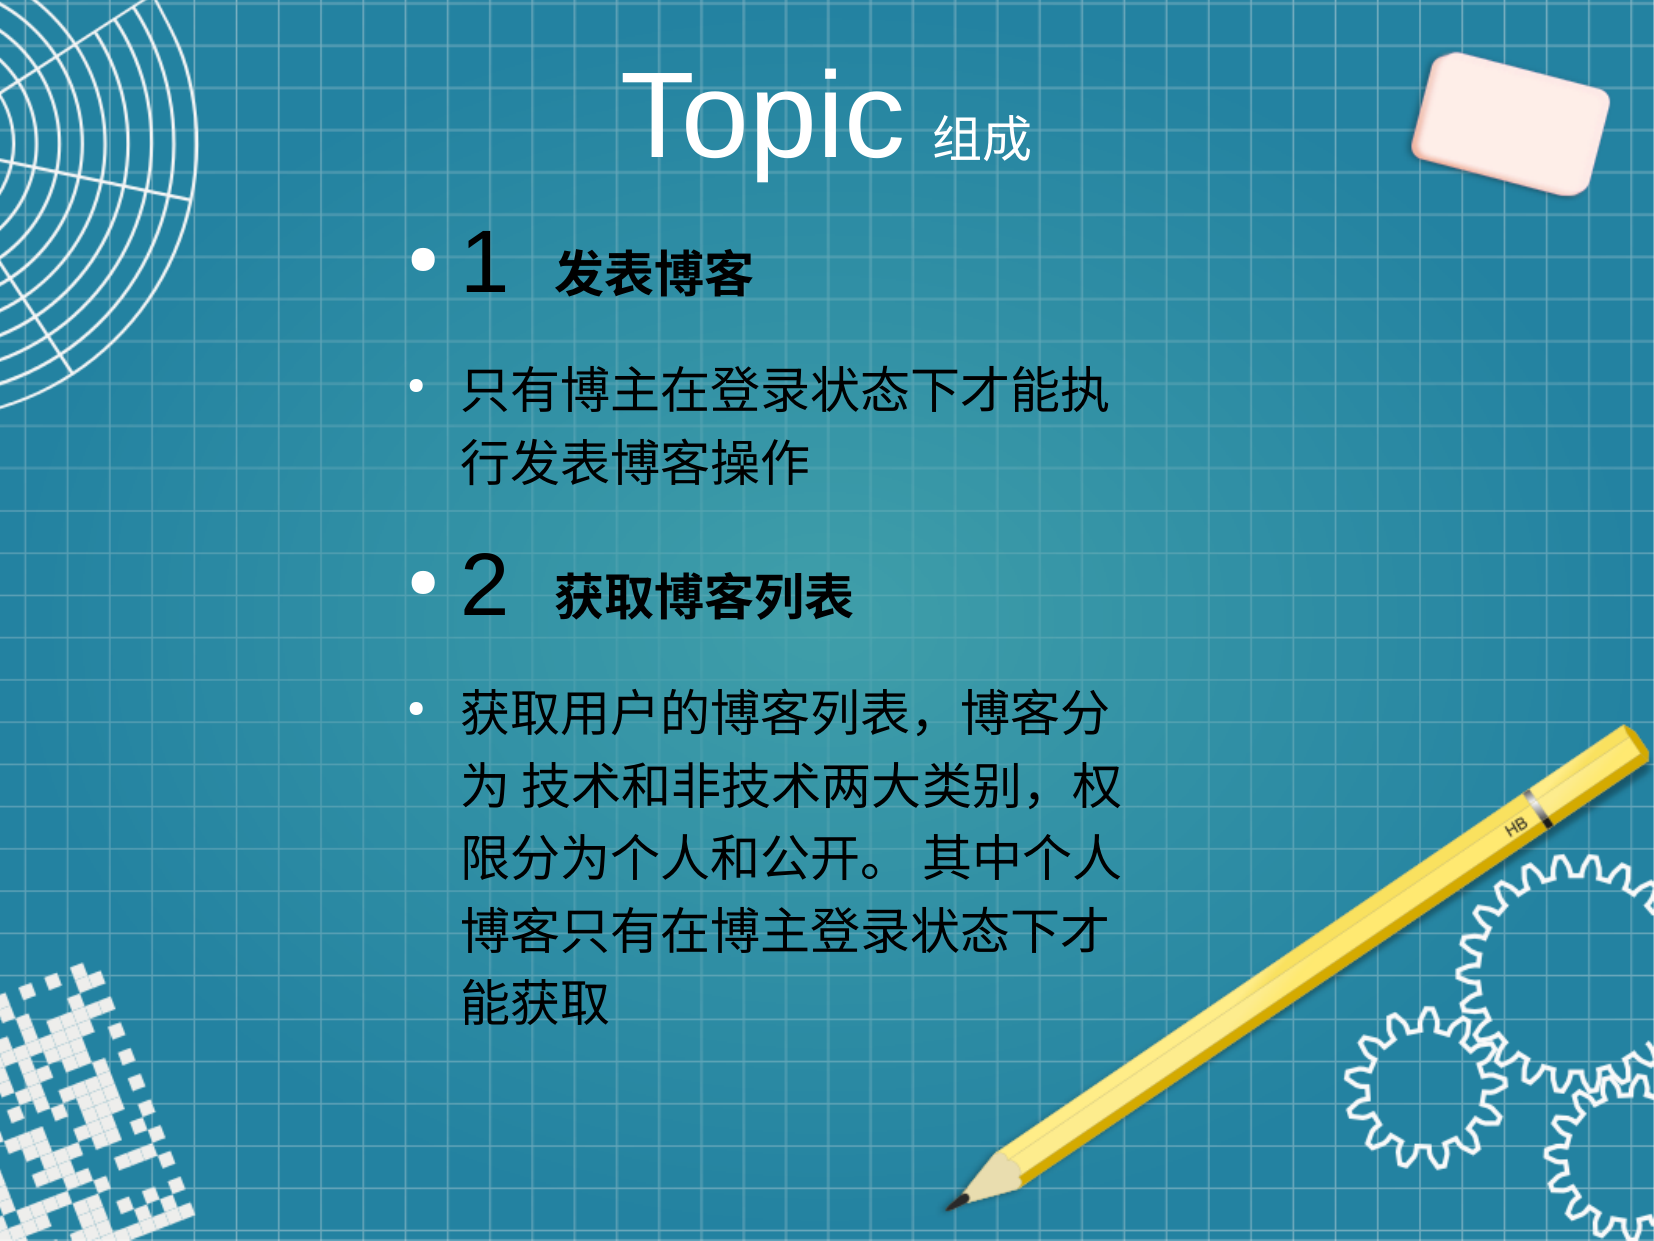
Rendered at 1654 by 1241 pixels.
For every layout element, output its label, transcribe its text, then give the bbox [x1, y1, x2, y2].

list 1 发表博客 只有博主在登录状态下才能执行发表博客操作 2 获取博客列表 获取用户的博客列表，博客分为 技术和非技术两大类别，权限分为个人和公开。 其中个人博客只有在博主登录状态下才能获取 [389, 212, 1146, 1193]
title Topic组成 [23, 47, 1630, 184]
picture [0, 0, 1654, 1241]
